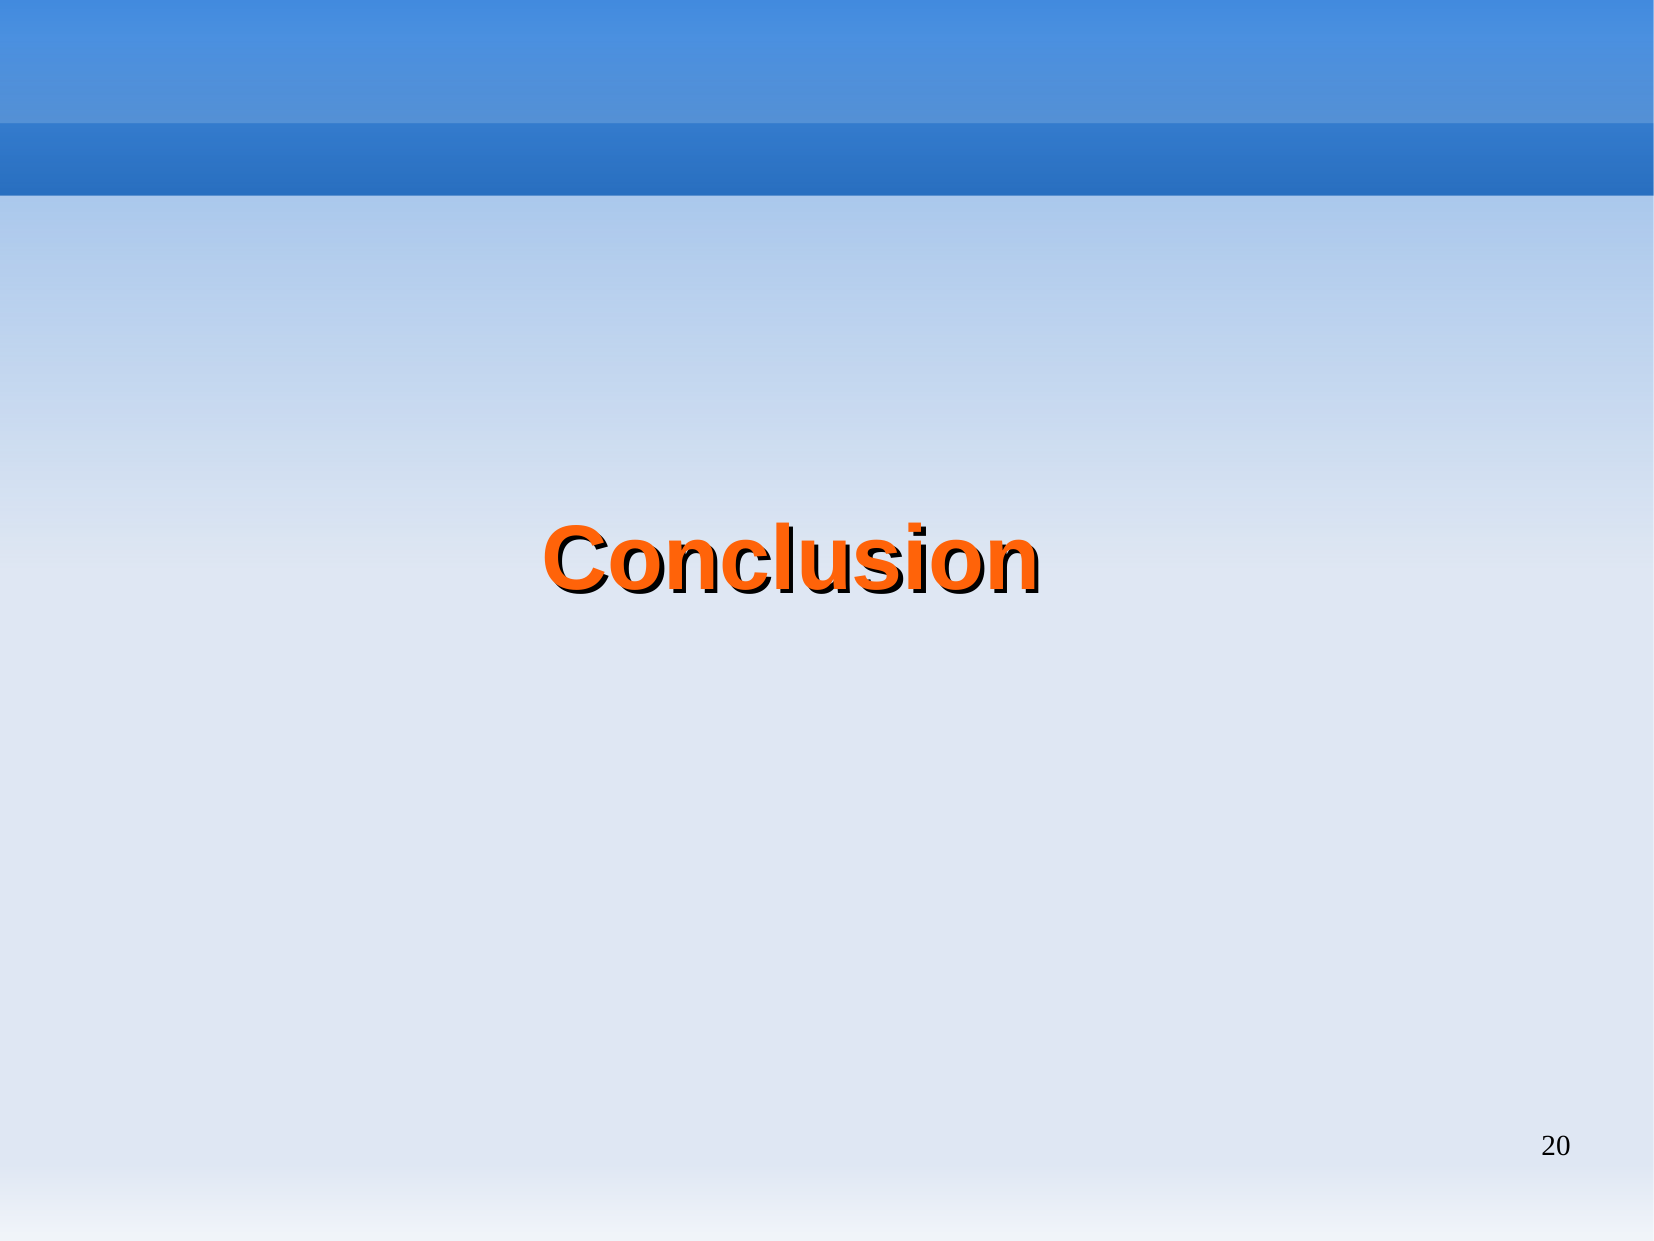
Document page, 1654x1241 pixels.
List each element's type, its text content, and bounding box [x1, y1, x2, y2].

picture [0, 0, 1654, 1241]
title Conclusion [224, 477, 1359, 638]
